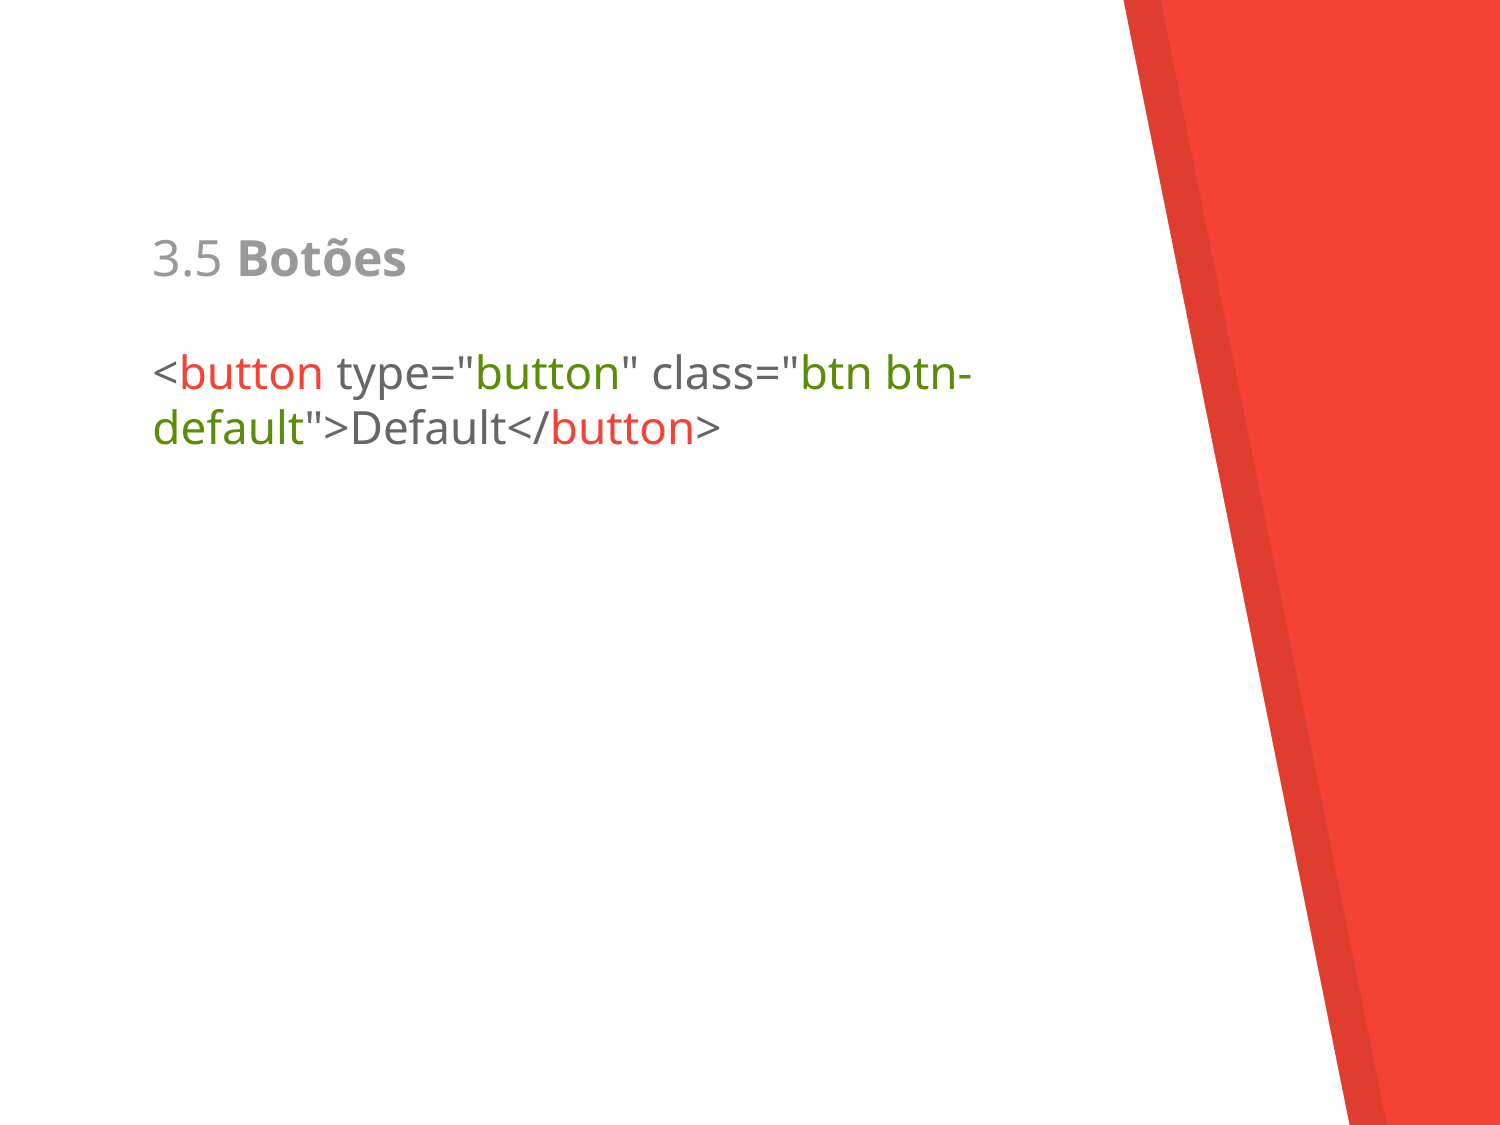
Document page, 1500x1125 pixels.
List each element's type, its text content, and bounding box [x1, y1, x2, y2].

title 3.5 Botões [137, 195, 1011, 302]
list <button type="button" class="btn btn-default">Default</button> [137, 329, 1011, 823]
